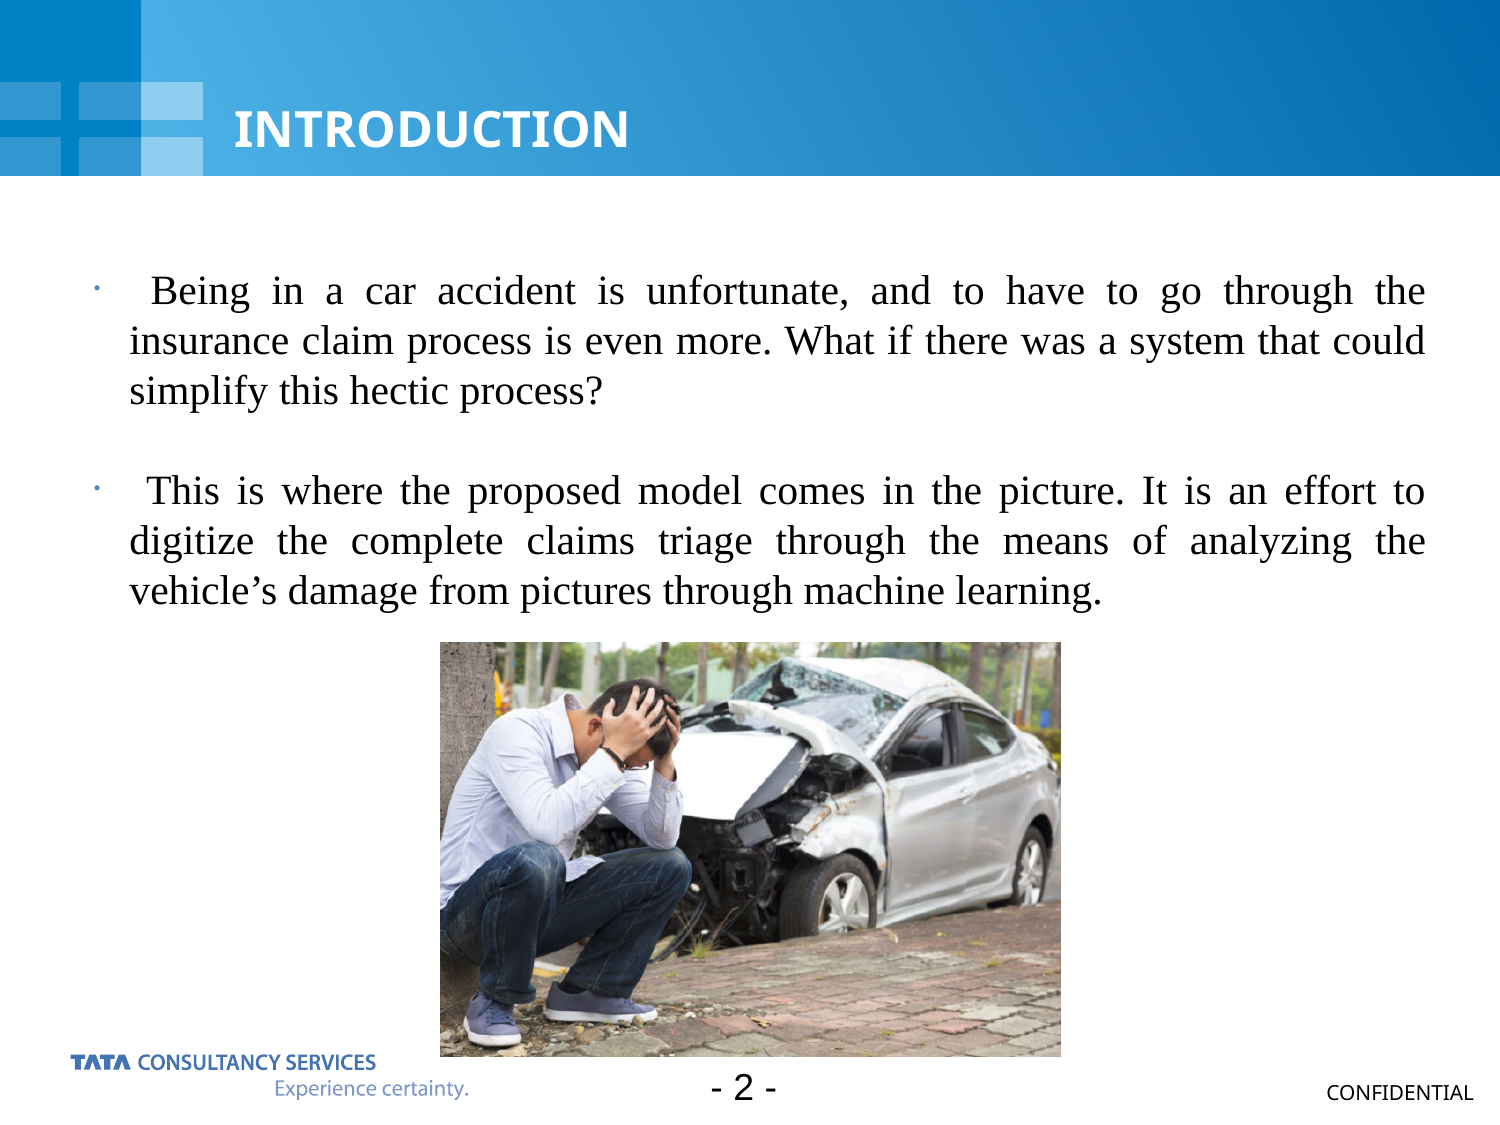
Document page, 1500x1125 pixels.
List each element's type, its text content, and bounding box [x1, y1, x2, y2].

title INTRODUCTION [219, 81, 1458, 161]
slide_number - 2 - [695, 1057, 805, 1116]
picture [440, 642, 1061, 1057]
text_box Being in a car accident is unfortunate, and to have to go through the insurance claim process is even more. What if there was a system that could simplify this hectic process? This is where the proposed model comes in the picture. It is an effort to digitize the complete claims triage through the means of analyzing the vehicle’s damage from pictures through machine learning. [79, 255, 1442, 721]
